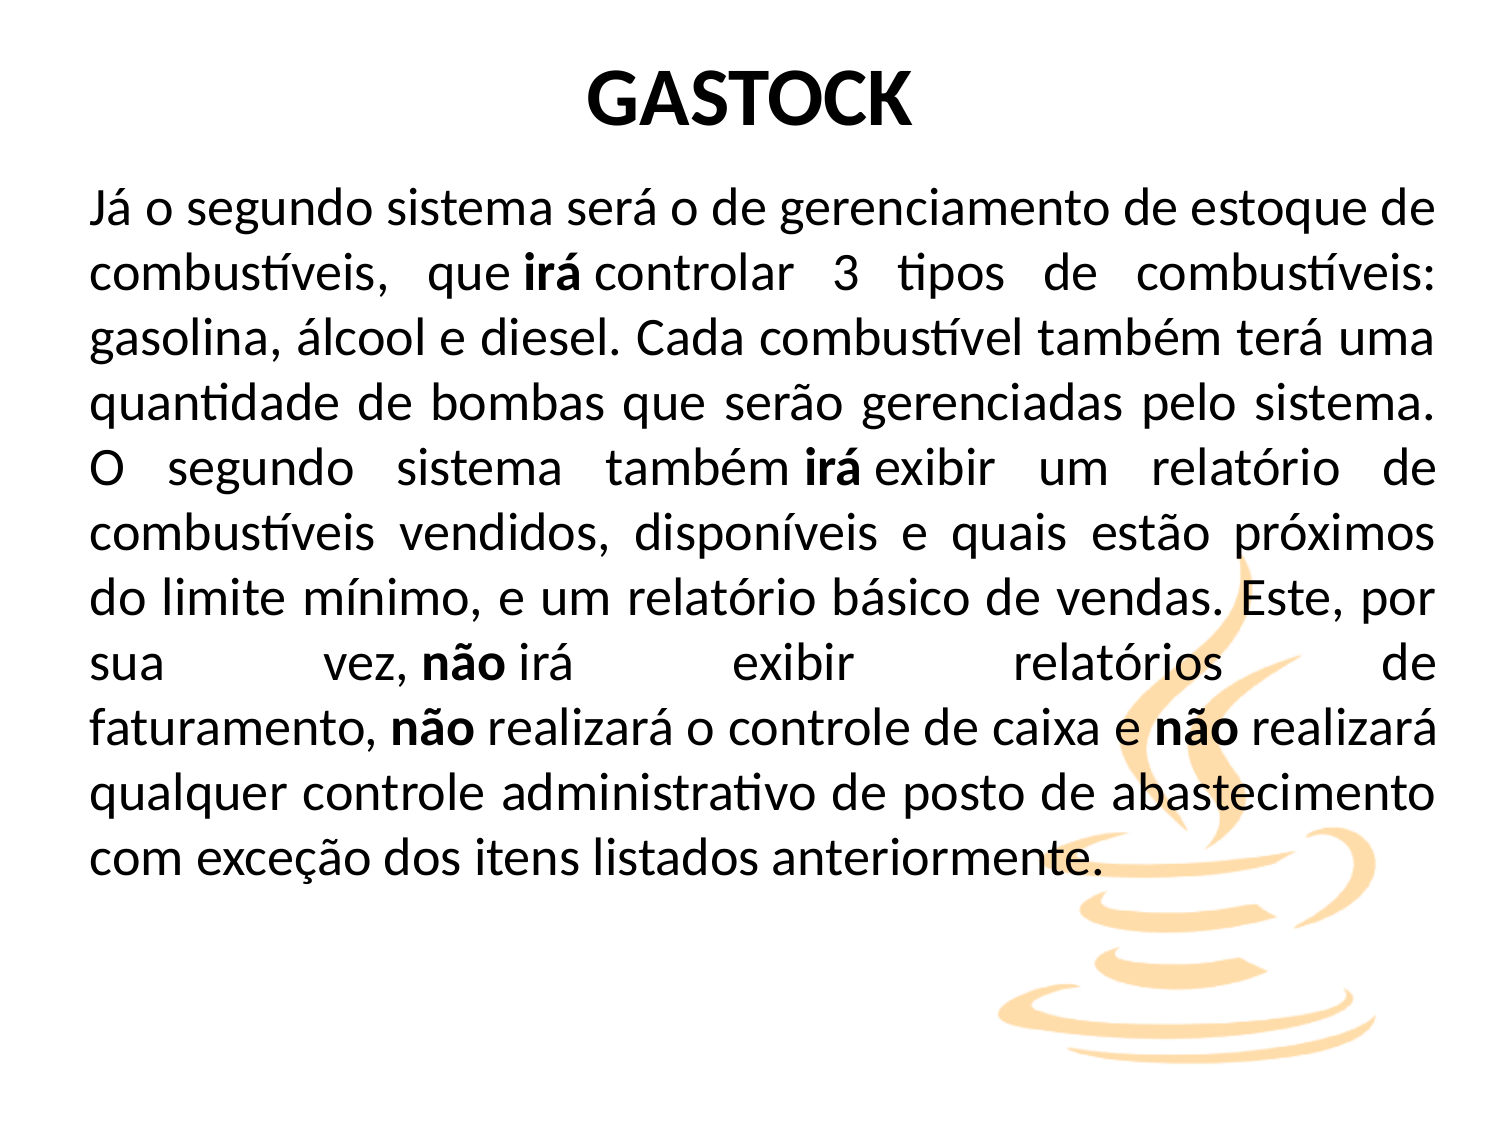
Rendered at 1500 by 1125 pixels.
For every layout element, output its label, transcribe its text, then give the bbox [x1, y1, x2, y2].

text_box GASTOCK [0, 35, 1500, 150]
text_box Já o segundo sistema será o de gerenciamento de estoque de combustíveis, que irá controlar 3 tipos de combustíveis: gasolina, álcool e diesel. Cada combustível também terá uma quantidade de bombas que serão gerenciadas pelo sistema. O segundo sistema também irá exibir um relatório de combustíveis vendidos, disponíveis e quais estão próximos do limite mínimo, e um relatório básico de vendas. Este, por sua vez, não irá exibir relatórios de faturamento, não realizará o controle de caixa e não realizará qualquer controle administrativo de posto de abastecimento com exceção dos itens listados anteriormente. [0, 163, 1453, 894]
picture [854, 527, 1500, 1079]
